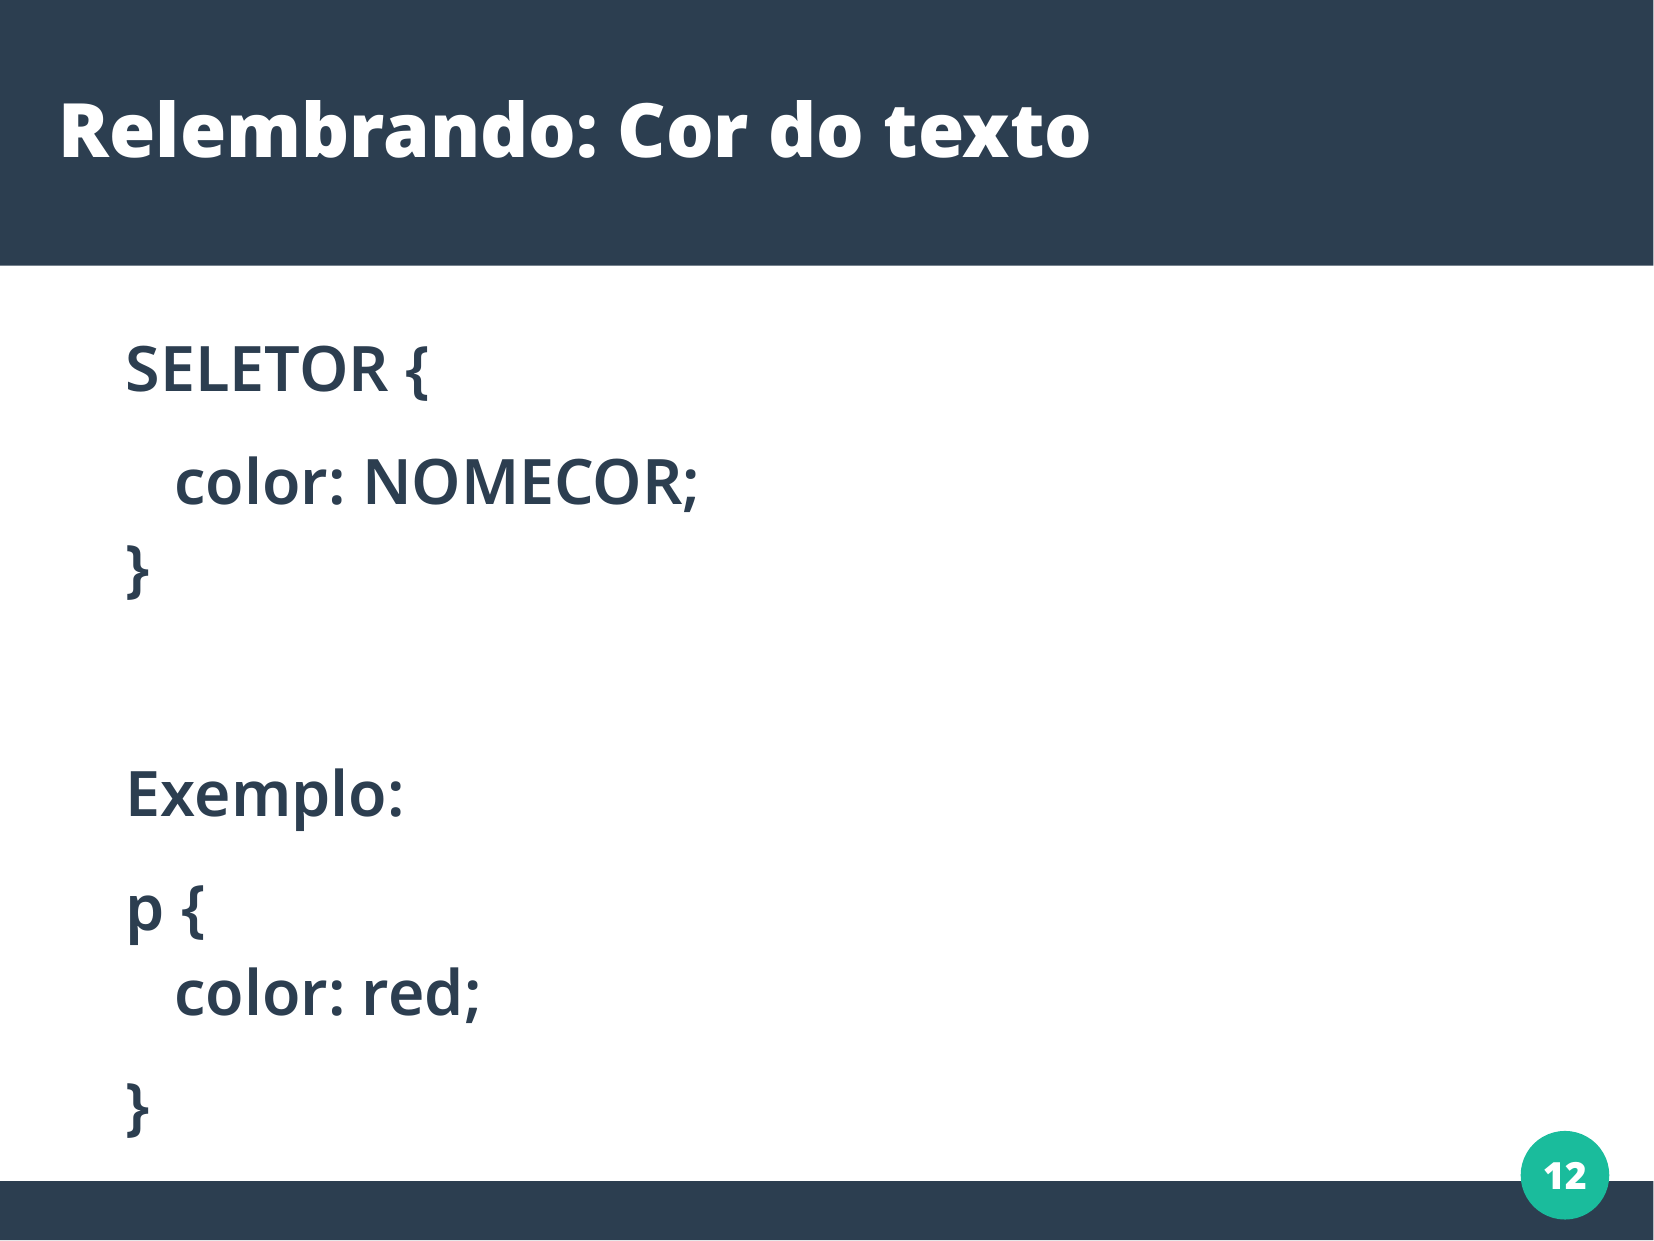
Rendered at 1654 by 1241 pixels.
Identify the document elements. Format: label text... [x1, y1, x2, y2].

title Relembrando: Cor do texto [59, 49, 1595, 207]
list SELETOR { color: NOMECOR; } Exemplo: p { color: red; } [59, 324, 1595, 1152]
